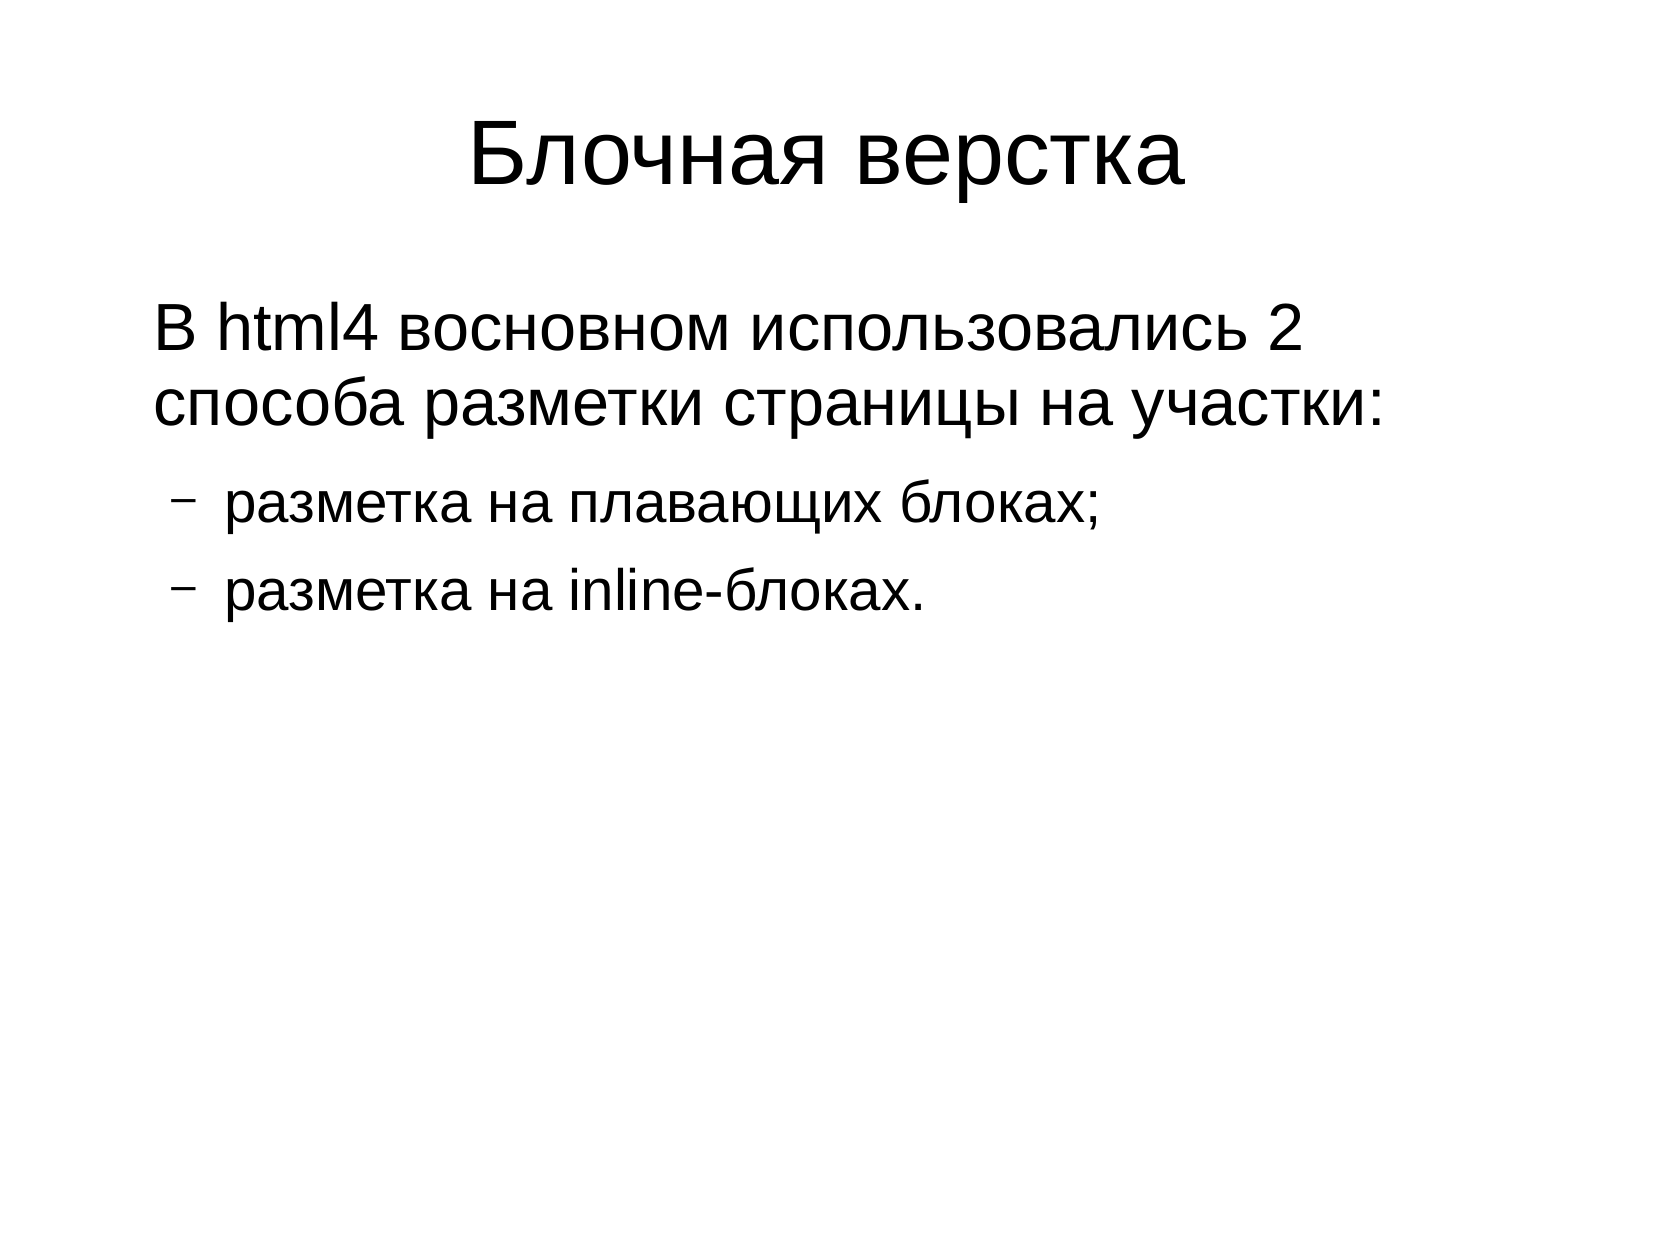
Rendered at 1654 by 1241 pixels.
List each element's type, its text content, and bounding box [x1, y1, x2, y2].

title Блочная верстка [82, 49, 1571, 257]
list В html4 восновном использовались 2 способа разметки страницы на участки: разметка на плавающих блоках; разметка на inline-блоках. [82, 290, 1571, 1010]
